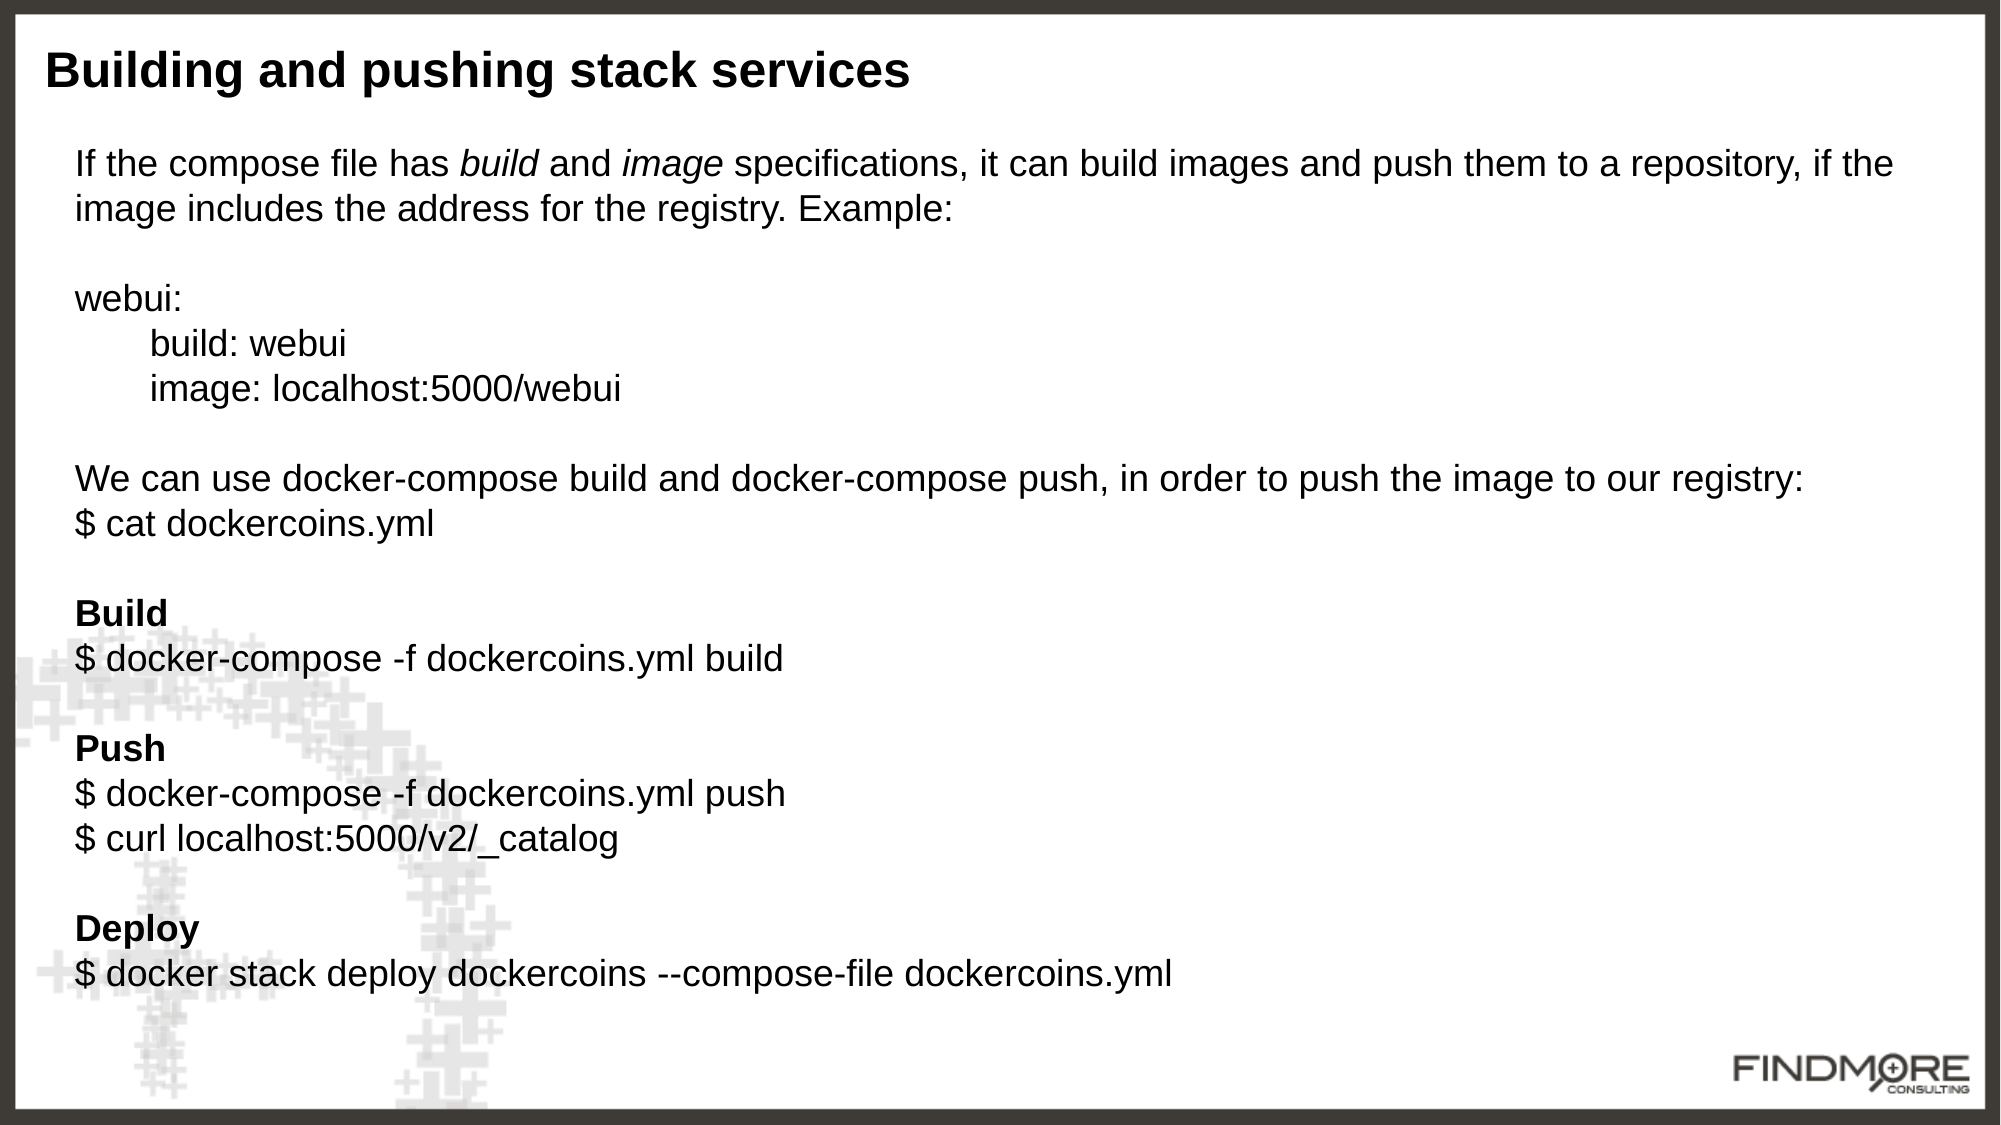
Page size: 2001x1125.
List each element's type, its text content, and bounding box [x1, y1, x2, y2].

picture [0, 0, 2001, 1125]
text_box Building and pushing stack services [29, 30, 1950, 124]
text_box If the compose file has build and image specifications, it can build images and push them to a repository, if the image includes the address for the registry. Example: webui: build: webui image: localhost:5000/webui We can use docker-compose build and docker-compose push, in order to push the image to our registry: $ cat dockercoins.yml Build $ docker-compose -f dockercoins.yml build Push $ docker-compose -f dockercoins.yml push $ curl localhost:5000/v2/_catalog Deploy $ docker stack deploy dockercoins --compose-file dockercoins.yml [59, 123, 1950, 1075]
